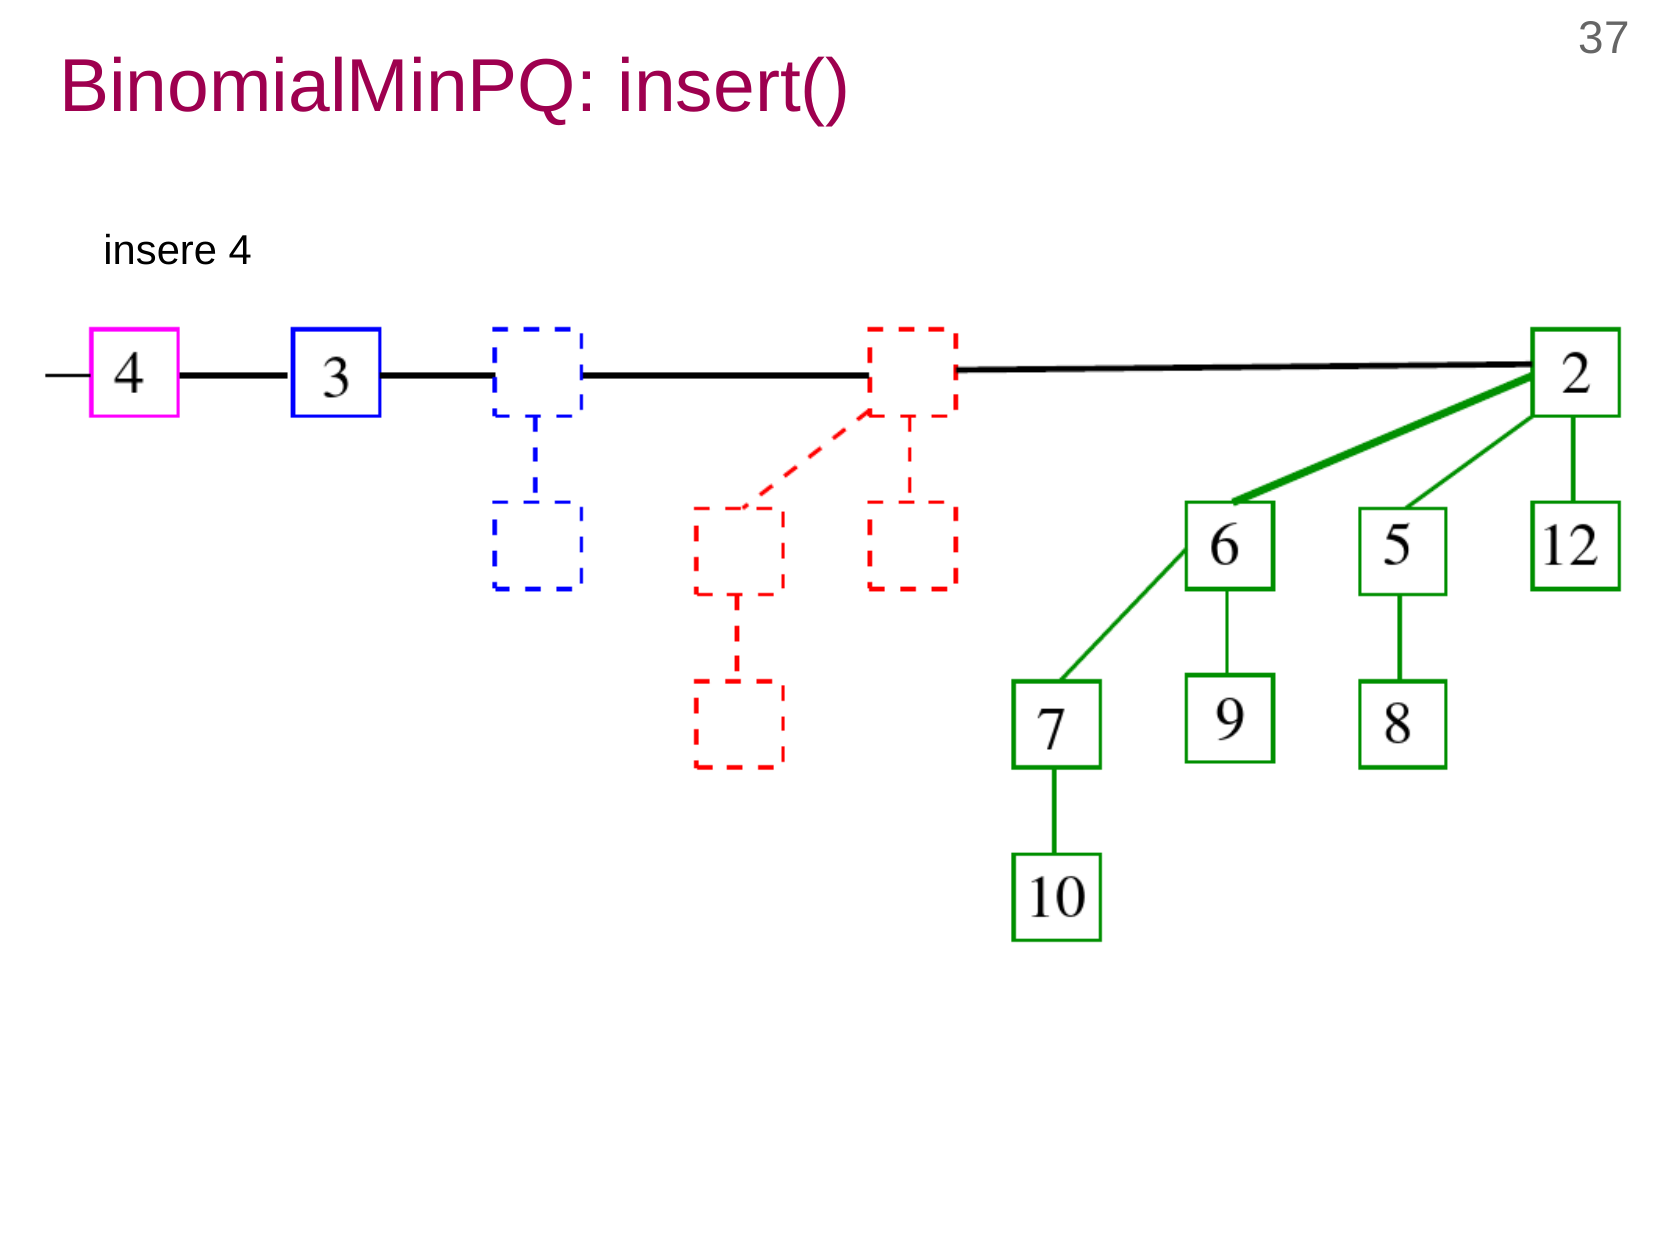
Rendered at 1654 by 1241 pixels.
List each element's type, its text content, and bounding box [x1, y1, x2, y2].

picture [44, 321, 1629, 950]
title BinomialMinPQ: insert() [59, 29, 1595, 148]
text_box insere 4 [88, 212, 267, 281]
